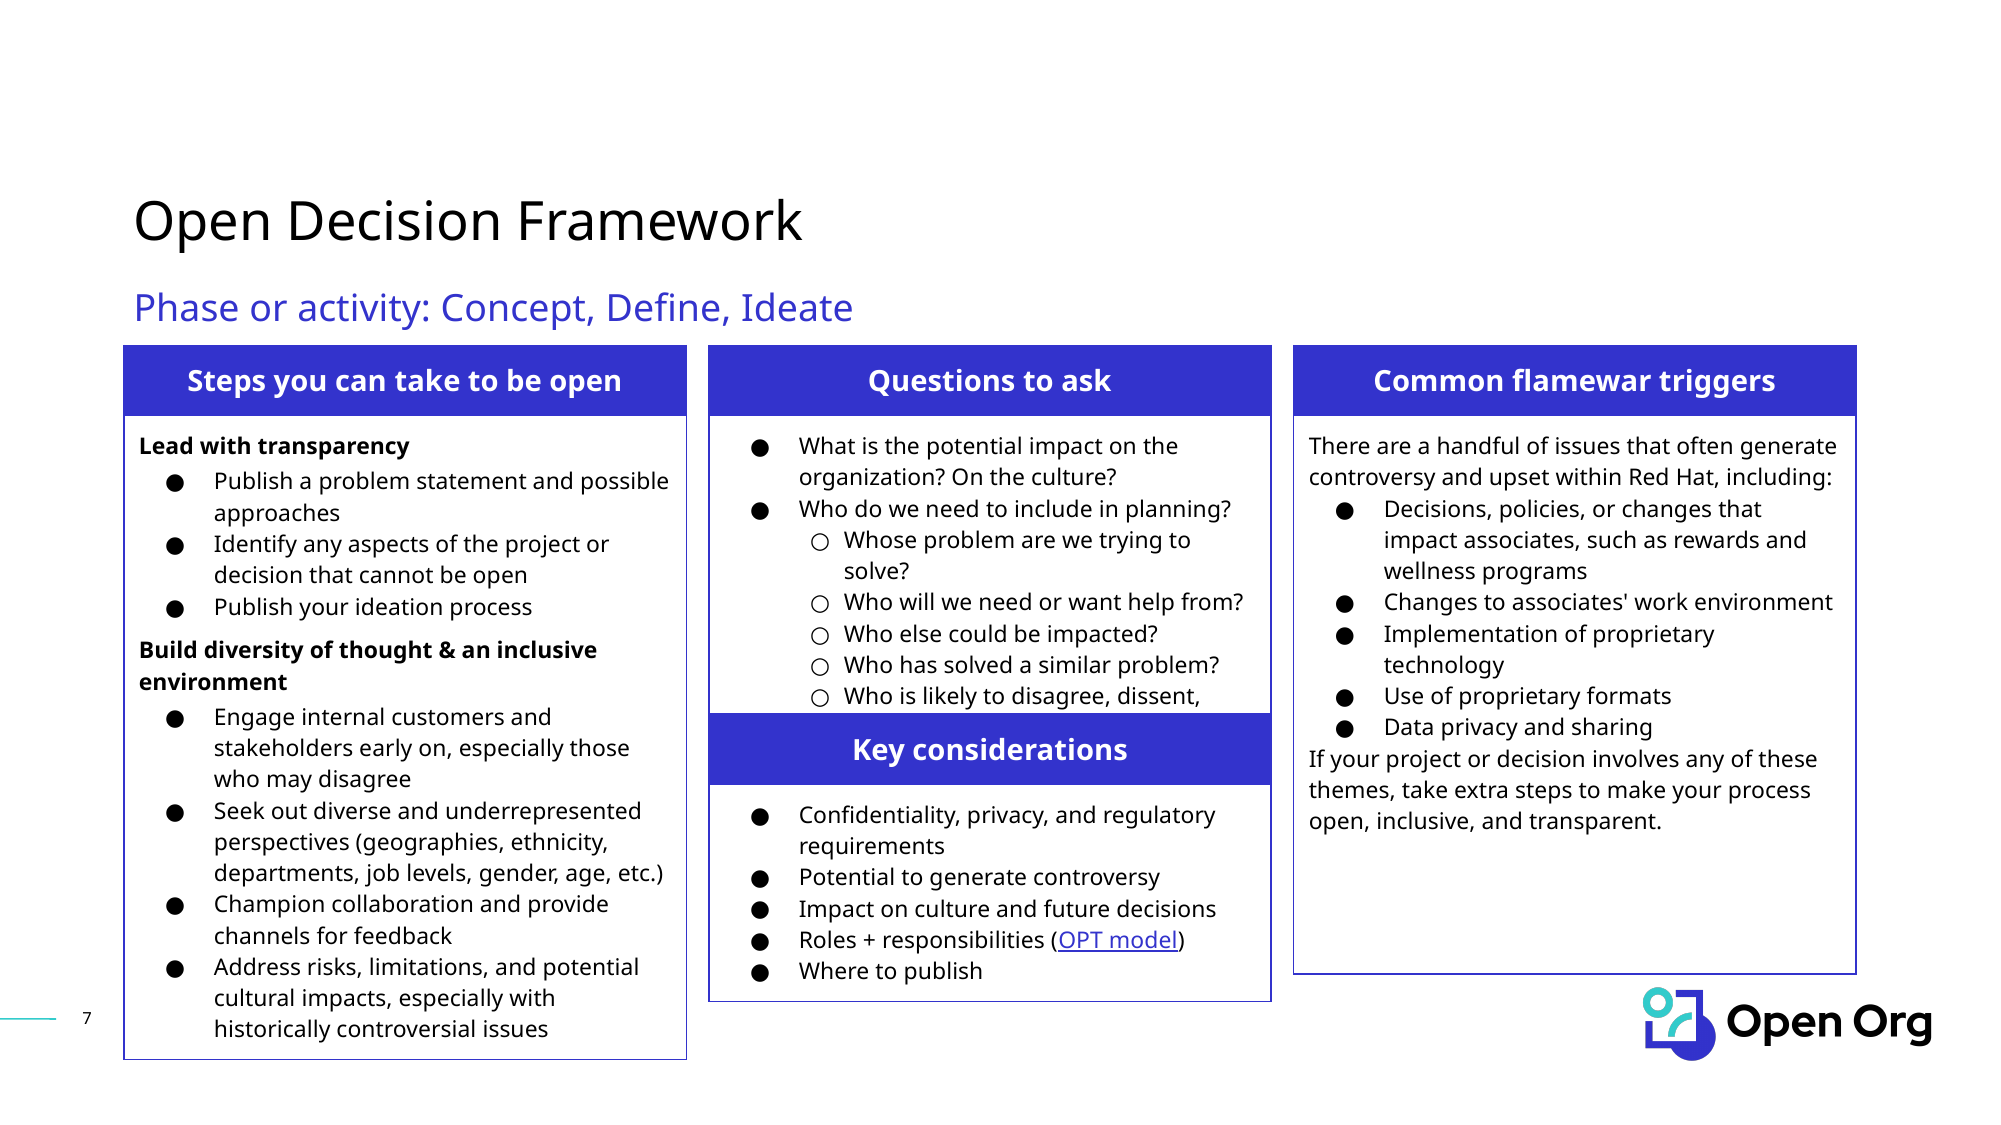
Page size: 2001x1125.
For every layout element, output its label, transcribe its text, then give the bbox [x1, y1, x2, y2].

table_header Questions to ask [710, 346, 1270, 414]
table_cell Lead with transparency Publish a problem statement and possible approaches Identify any aspects of the project or decision that cannot be open Publish your ideation process Build diversity of thought & an inclusive environment Engage internal customers and stakeholders early on, especially those who may disagree Seek out diverse and underrepresented perspectives (geographies, ethnicity, departments, job levels, gender, age, etc.) Champion collaboration and provide channels for feedback Address risks, limitations, and potential cultural impacts, especially with historically controversial issues [125, 416, 686, 1059]
table_header Steps you can take to be open [125, 346, 686, 414]
table_header Common flamewar triggers [1294, 346, 1855, 414]
table_cell What is the potential impact on the organization? On the culture? Who do we need to include in planning? Whose problem are we trying to solve? Who will we need or want help from? Who else could be impacted? Who has solved a similar problem? Who is likely to disagree, dissent, reject, or opt out? Who else may care? [710, 416, 1270, 713]
table_header Key considerations [710, 715, 1270, 783]
subtitle Phase or activity: Concept, Define, Ideate [133, 276, 1628, 337]
slide_number <number> [82, 978, 124, 1059]
picture [1642, 986, 1932, 1062]
table_cell There are a handful of issues that often generate controversy and upset within Red Hat, including: Decisions, policies, or changes that impact associates, such as rewards and wellness programs Changes to associates' work environment Implementation of proprietary technology Use of proprietary formats Data privacy and sharing If your project or decision involves any of these themes, take extra steps to make your process open, inclusive, and transparent. [1294, 416, 1855, 973]
title Open Decision Framework [133, 173, 1628, 265]
table_cell Confidentiality, privacy, and regulatory requirements Potential to generate controversy Impact on culture and future decisions Roles + responsibilities (OPT model) Where to publish [710, 785, 1270, 1001]
